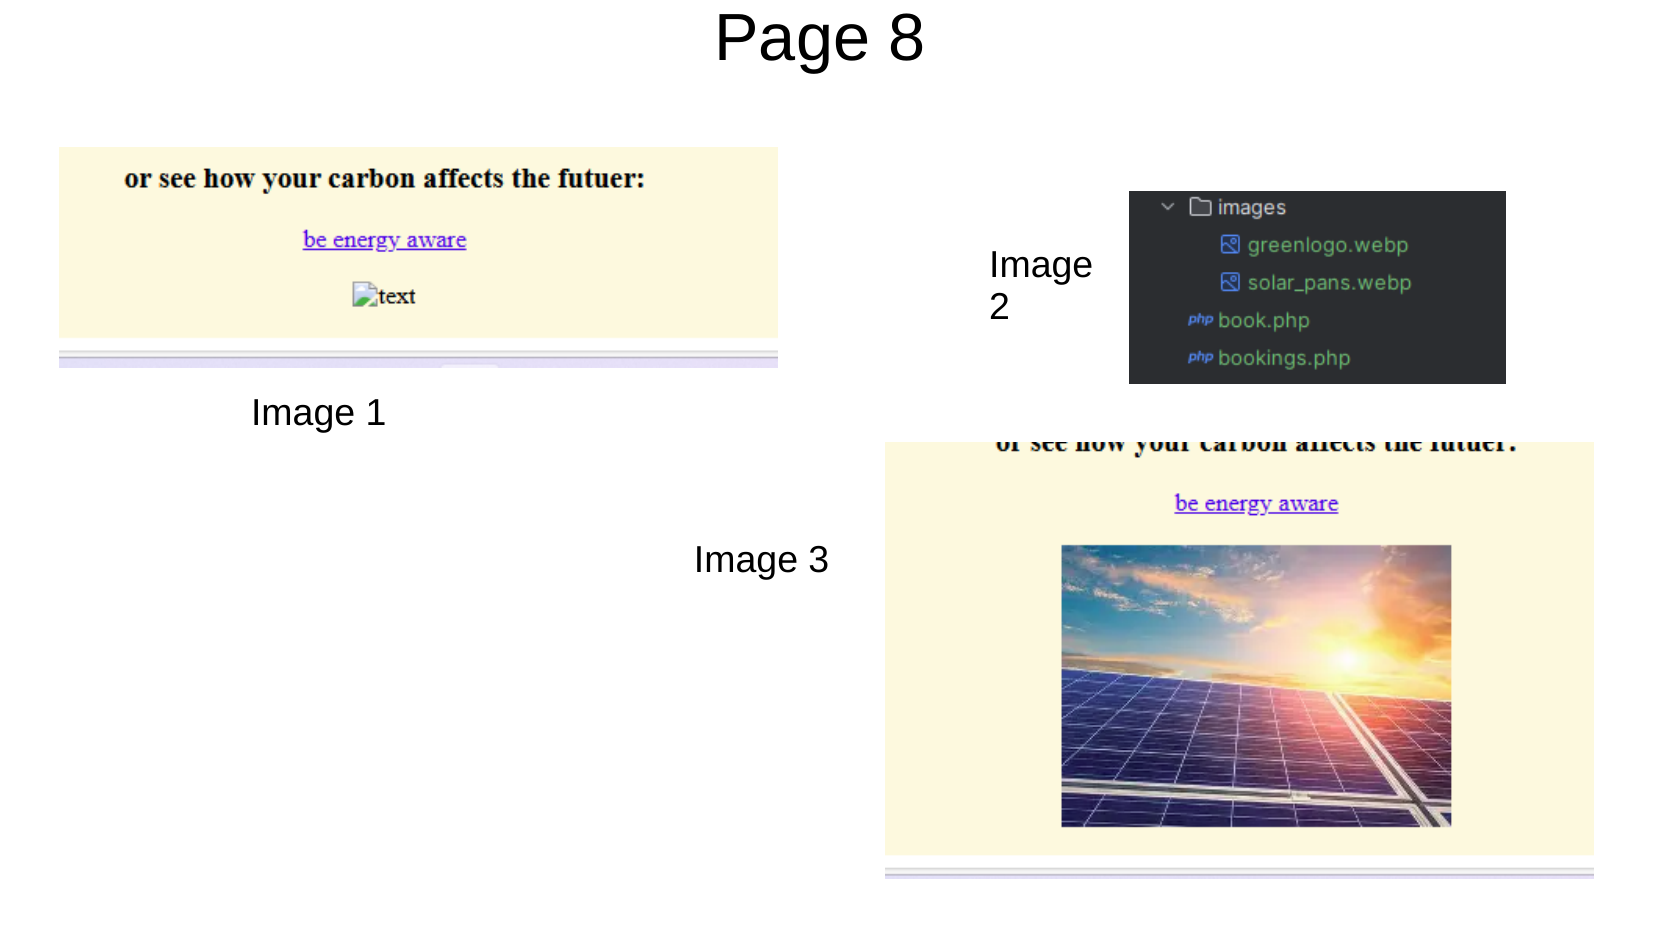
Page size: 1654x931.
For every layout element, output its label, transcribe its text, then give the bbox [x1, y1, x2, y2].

list Page 8 [643, 0, 1004, 108]
picture [59, 147, 778, 368]
text_box Image 3 [679, 531, 886, 739]
picture [885, 442, 1594, 879]
text_box Image 2 [974, 236, 1130, 384]
text_box Image 1 [236, 383, 591, 473]
picture [1129, 191, 1506, 384]
